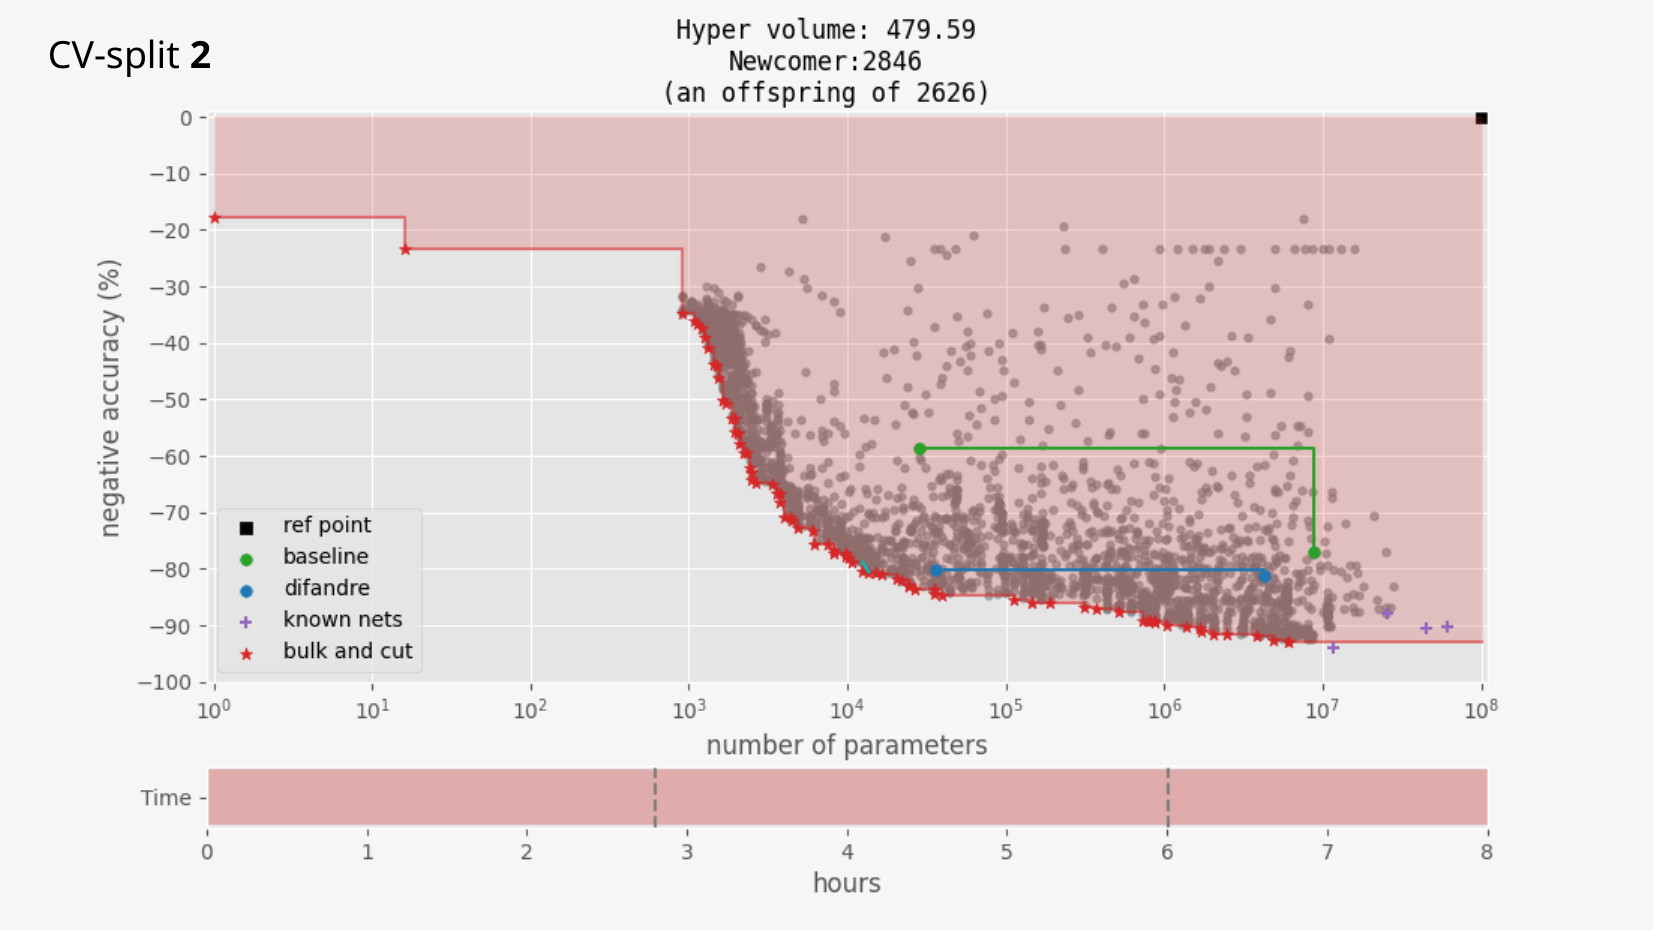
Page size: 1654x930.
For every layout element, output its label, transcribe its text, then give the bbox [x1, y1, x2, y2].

picture [0, 0, 1653, 930]
text_box CV-split 2 [33, 21, 226, 79]
